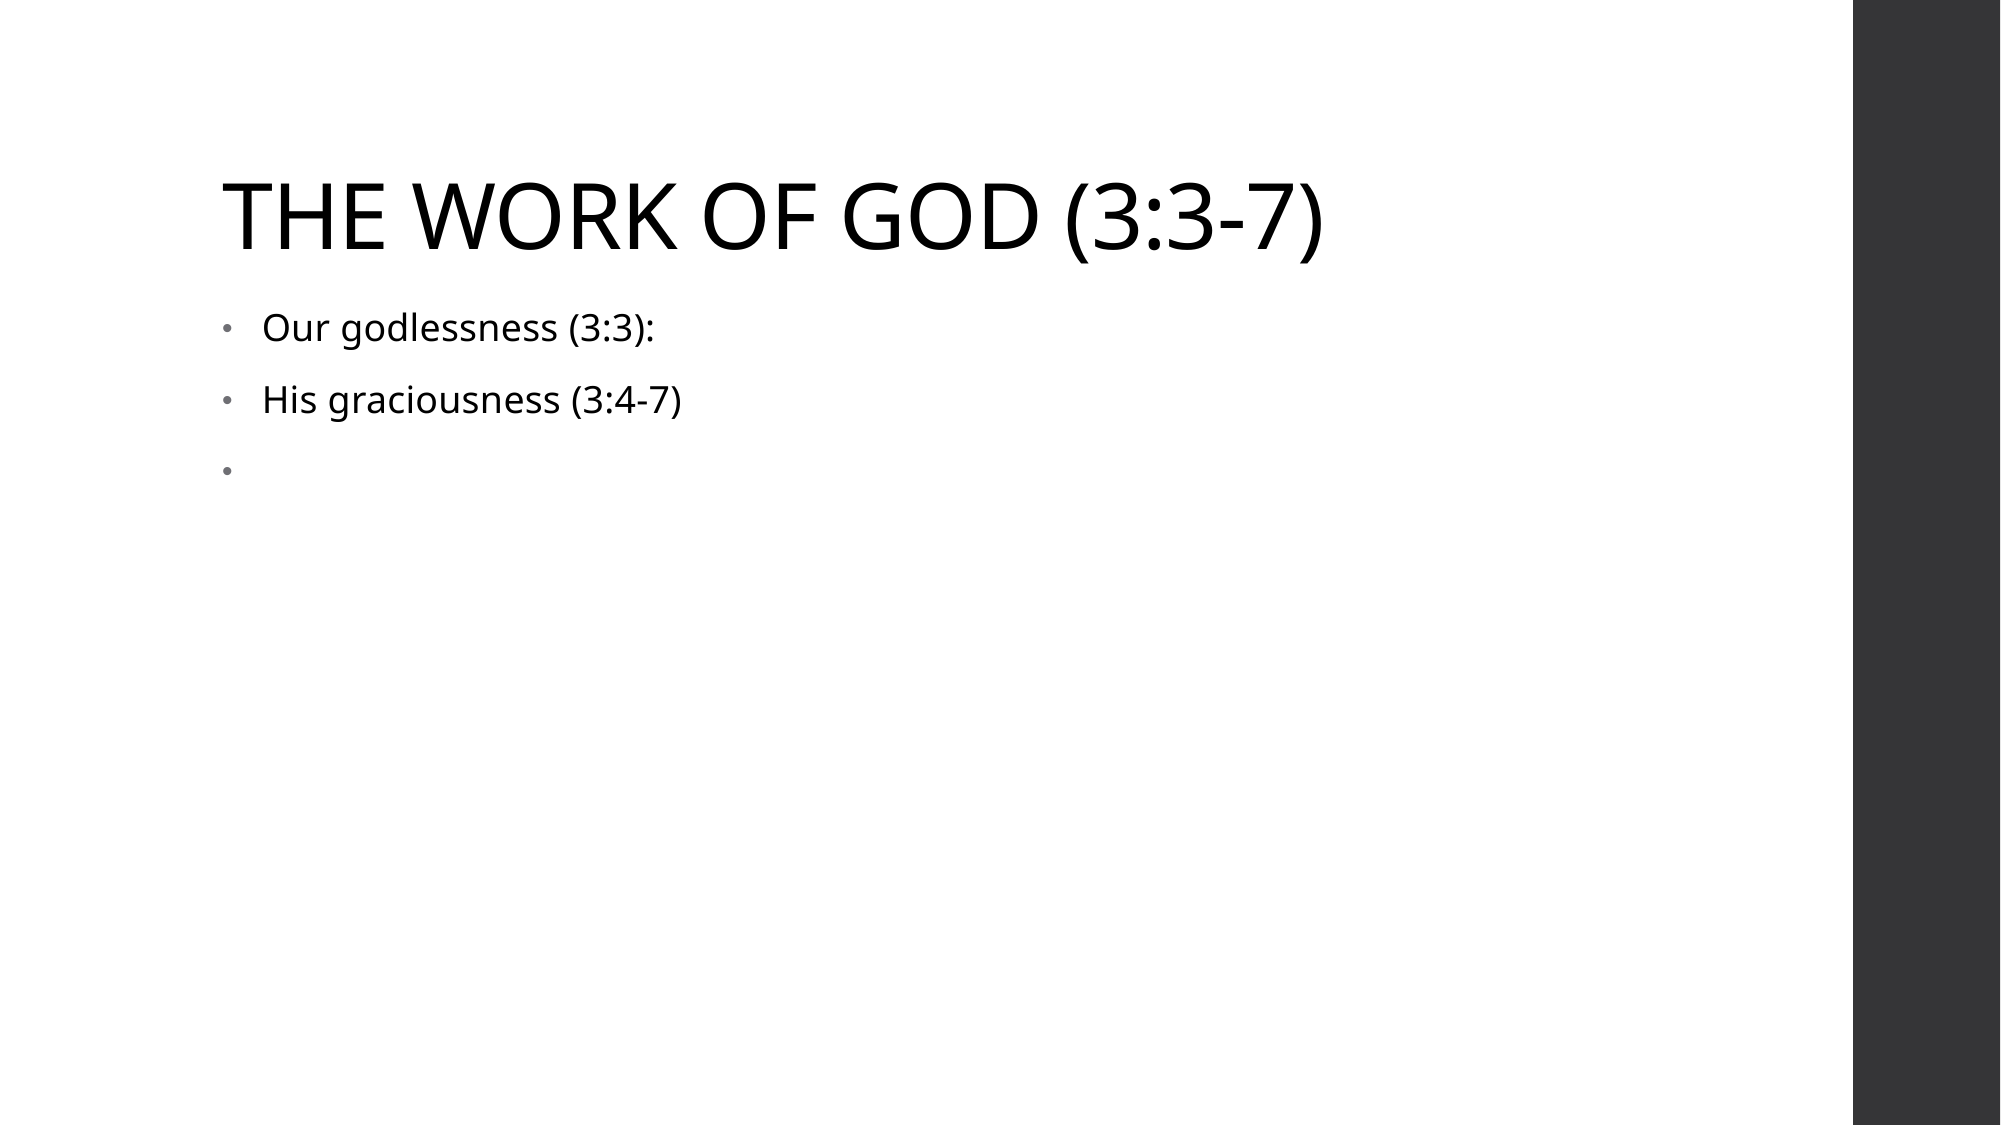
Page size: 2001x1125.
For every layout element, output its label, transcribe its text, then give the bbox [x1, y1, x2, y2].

list Our godlessness (3:3): His graciousness (3:4-7) [206, 299, 1617, 1014]
title THE WORK OF GOD (3:3-7) [206, 60, 1797, 278]
